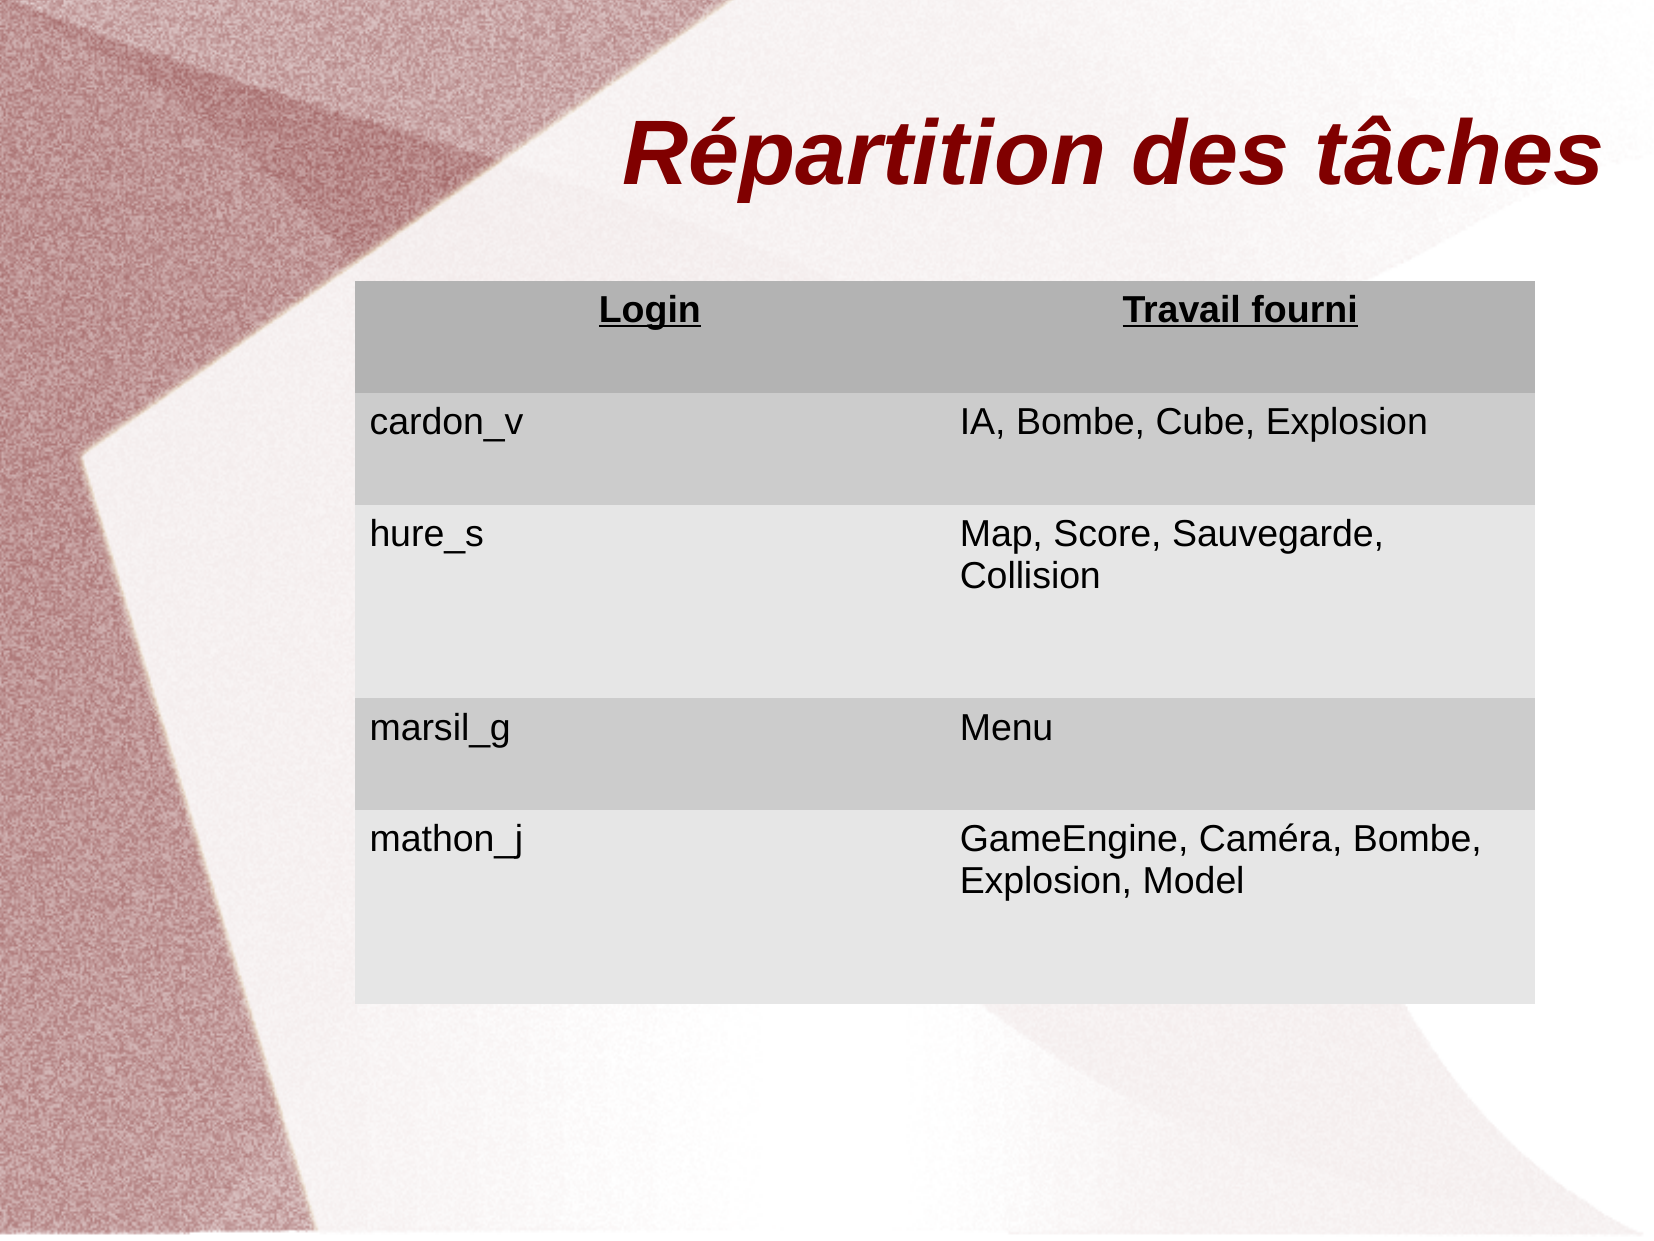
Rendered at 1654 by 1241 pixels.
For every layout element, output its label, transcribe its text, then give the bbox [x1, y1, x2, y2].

table_cell GameEngine, Caméra, Bombe, Explosion, Model [945, 810, 1535, 1004]
table_cell Map, Score, Sauvegarde, Collision [945, 505, 1535, 698]
table_cell cardon_v [355, 393, 945, 505]
table_header Login [355, 281, 945, 393]
table_cell Menu [945, 698, 1535, 810]
table_cell hure_s [355, 505, 945, 698]
table_header Travail fourni [945, 281, 1535, 393]
table_cell marsil_g [355, 698, 945, 810]
picture [0, 0, 1654, 1241]
title Répartition des tâches [596, 49, 1607, 257]
table_cell mathon_j [355, 810, 945, 1004]
table_cell IA, Bombe, Cube, Explosion [945, 393, 1535, 505]
